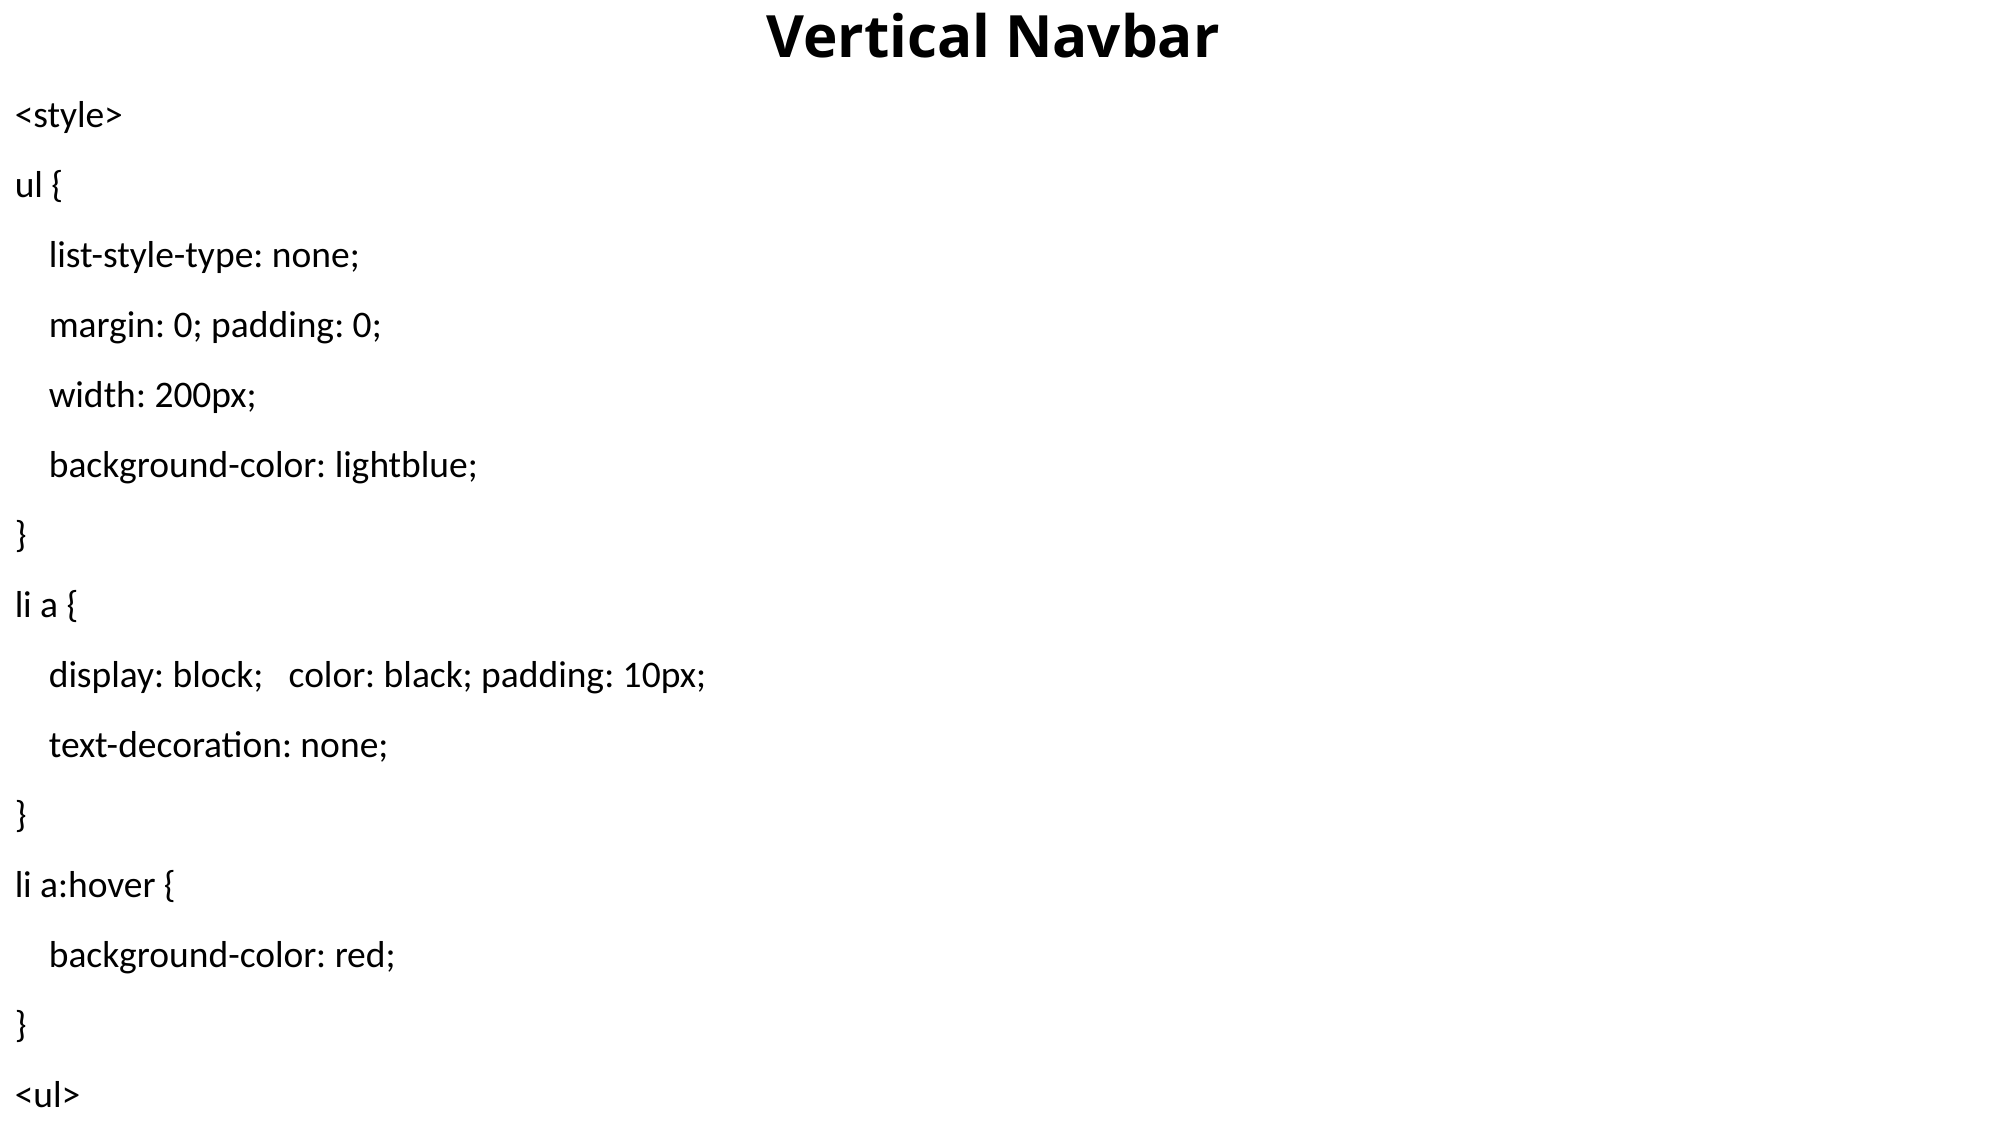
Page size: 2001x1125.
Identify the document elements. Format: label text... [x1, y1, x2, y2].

list <style> ul { list-style-type: none; margin: 0; padding: 0; width: 200px; background-color: lightblue; } li a { display: block; color: black; padding: 10px; text-decoration: none; } li a:hover { background-color: red; } <ul> <li><a href="#contact">Contact</a></li> <li><a href="#about">About</a></li> </ul> [0, 87, 2000, 1125]
title Vertical Navbar [401, 0, 2000, 69]
